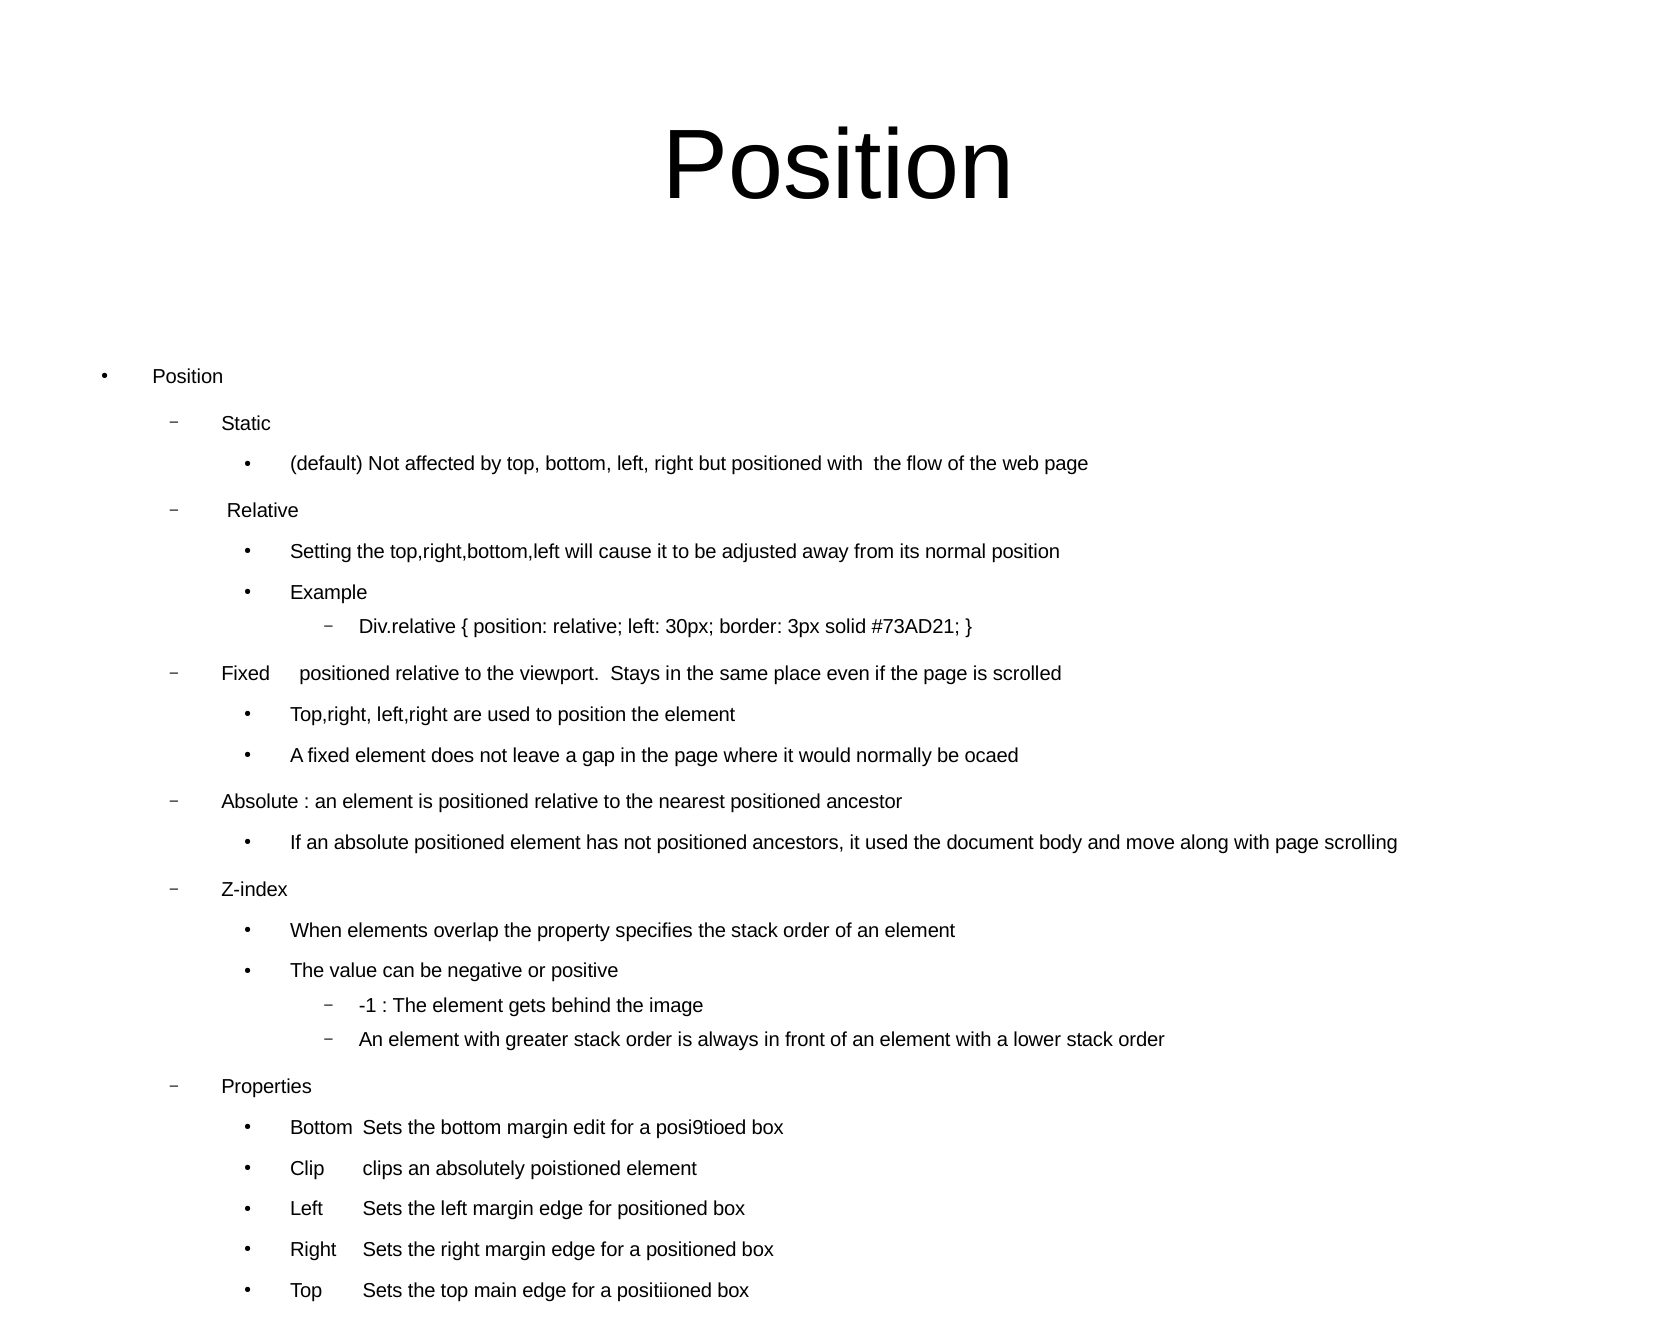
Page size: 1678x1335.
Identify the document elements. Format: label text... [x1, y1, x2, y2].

list Position Static (default) Not affected by top, bottom, left, right but positioned with the flow of the web page Relative Setting the top,right,bottom,left will cause it to be adjusted away from its normal position Example Div.relative { position: relative; left: 30px; border: 3px solid #73AD21; } Fixed positioned relative to the viewport. Stays in the same place even if the page is scrolled Top,right, left,right are used to position the element A fixed element does not leave a gap in the page where it would normally be ocaed Absolute : an element is positioned relative to the nearest positioned ancestor If an absolute positioned element has not positioned ancestors, it used the document body and move along with page scrolling Z-index When elements overlap the property specifies the stack order of an element The value can be negative or positive -1 : The element gets behind the image An element with greater stack order is always in front of an element with a lower stack order Properties Bottom Sets the bottom margin edit for a posi9tioed box Clip clips an absolutely poistioned element Left Sets the left margin edge for positioned box Right Sets the right margin edge for a positioned box Top Sets the top main edge for a positiioned box [83, 312, 1594, 1306]
title Position [83, 53, 1594, 276]
